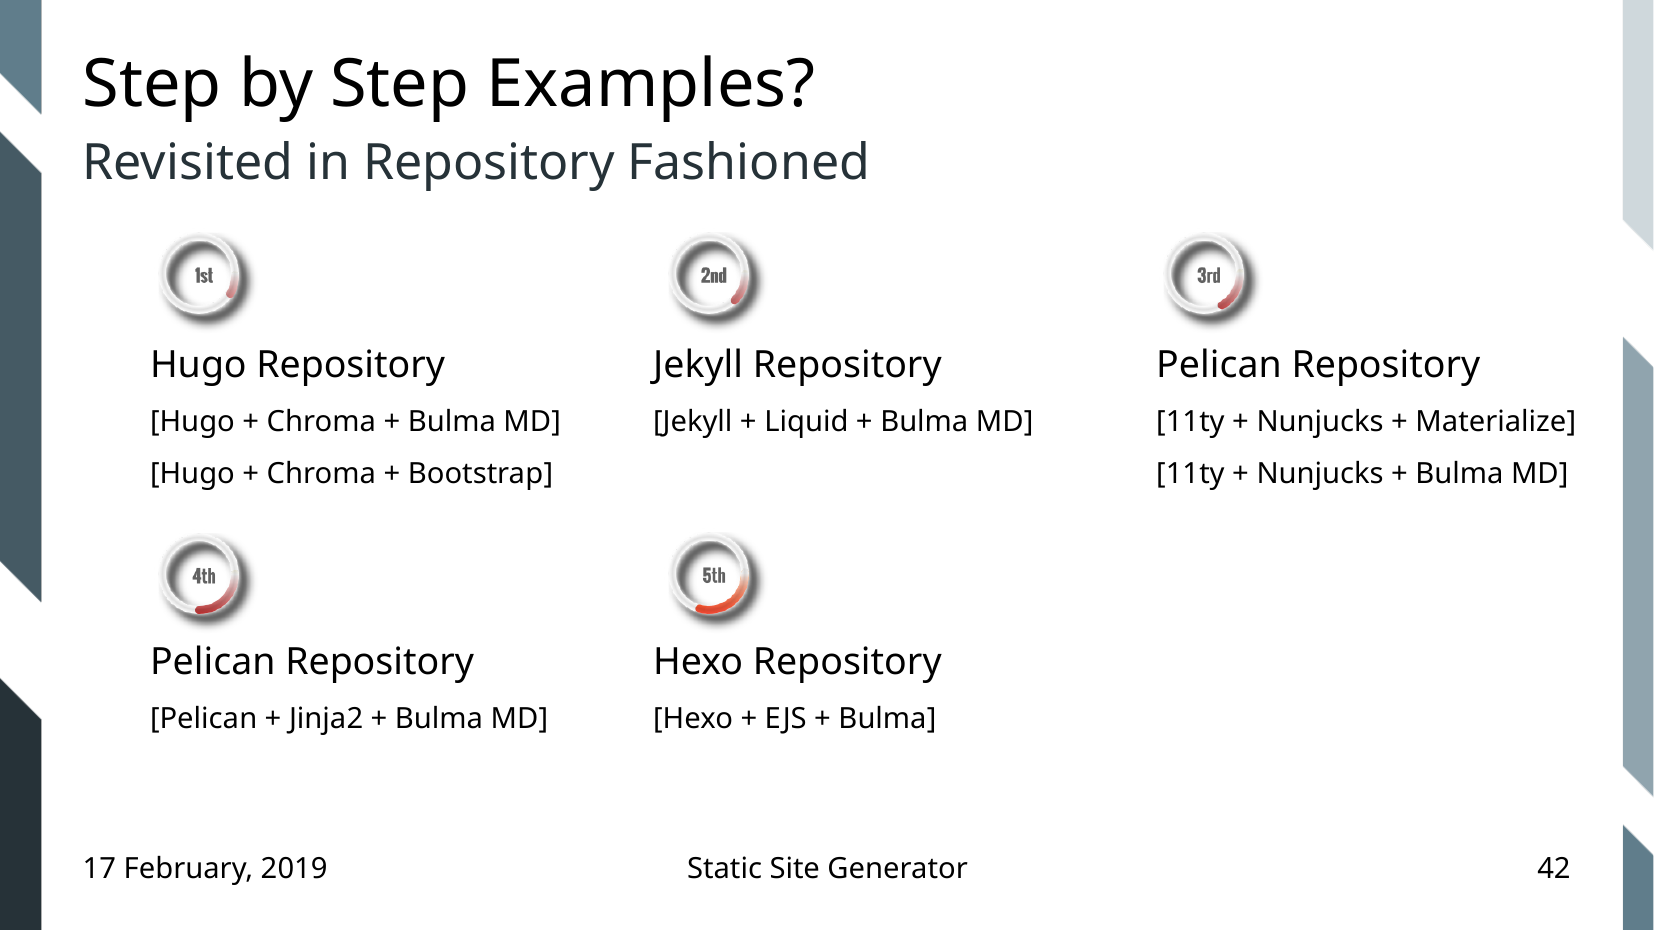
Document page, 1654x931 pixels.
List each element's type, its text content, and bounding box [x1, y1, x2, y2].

list Pelican Repository [Pelican + Jinja2 + Bulma MD] [150, 634, 630, 892]
title Step by Step Examples? Revisited in Repository Fashioned [82, 37, 1571, 193]
list Jekyll Repository [Jekyll + Liquid + Bulma MD] [653, 337, 1133, 595]
list Hugo Repository [Hugo + Chroma + Bulma MD] [Hugo + Chroma + Bootstrap] [150, 337, 630, 595]
list Hexo Repository [Hexo + EJS + Bulma] [653, 634, 1133, 892]
picture [0, 0, 1654, 930]
list Pelican Repository [11ty + Nunjucks + Materialize] [11ty + Nunjucks + Bulma MD] [1156, 337, 1636, 736]
